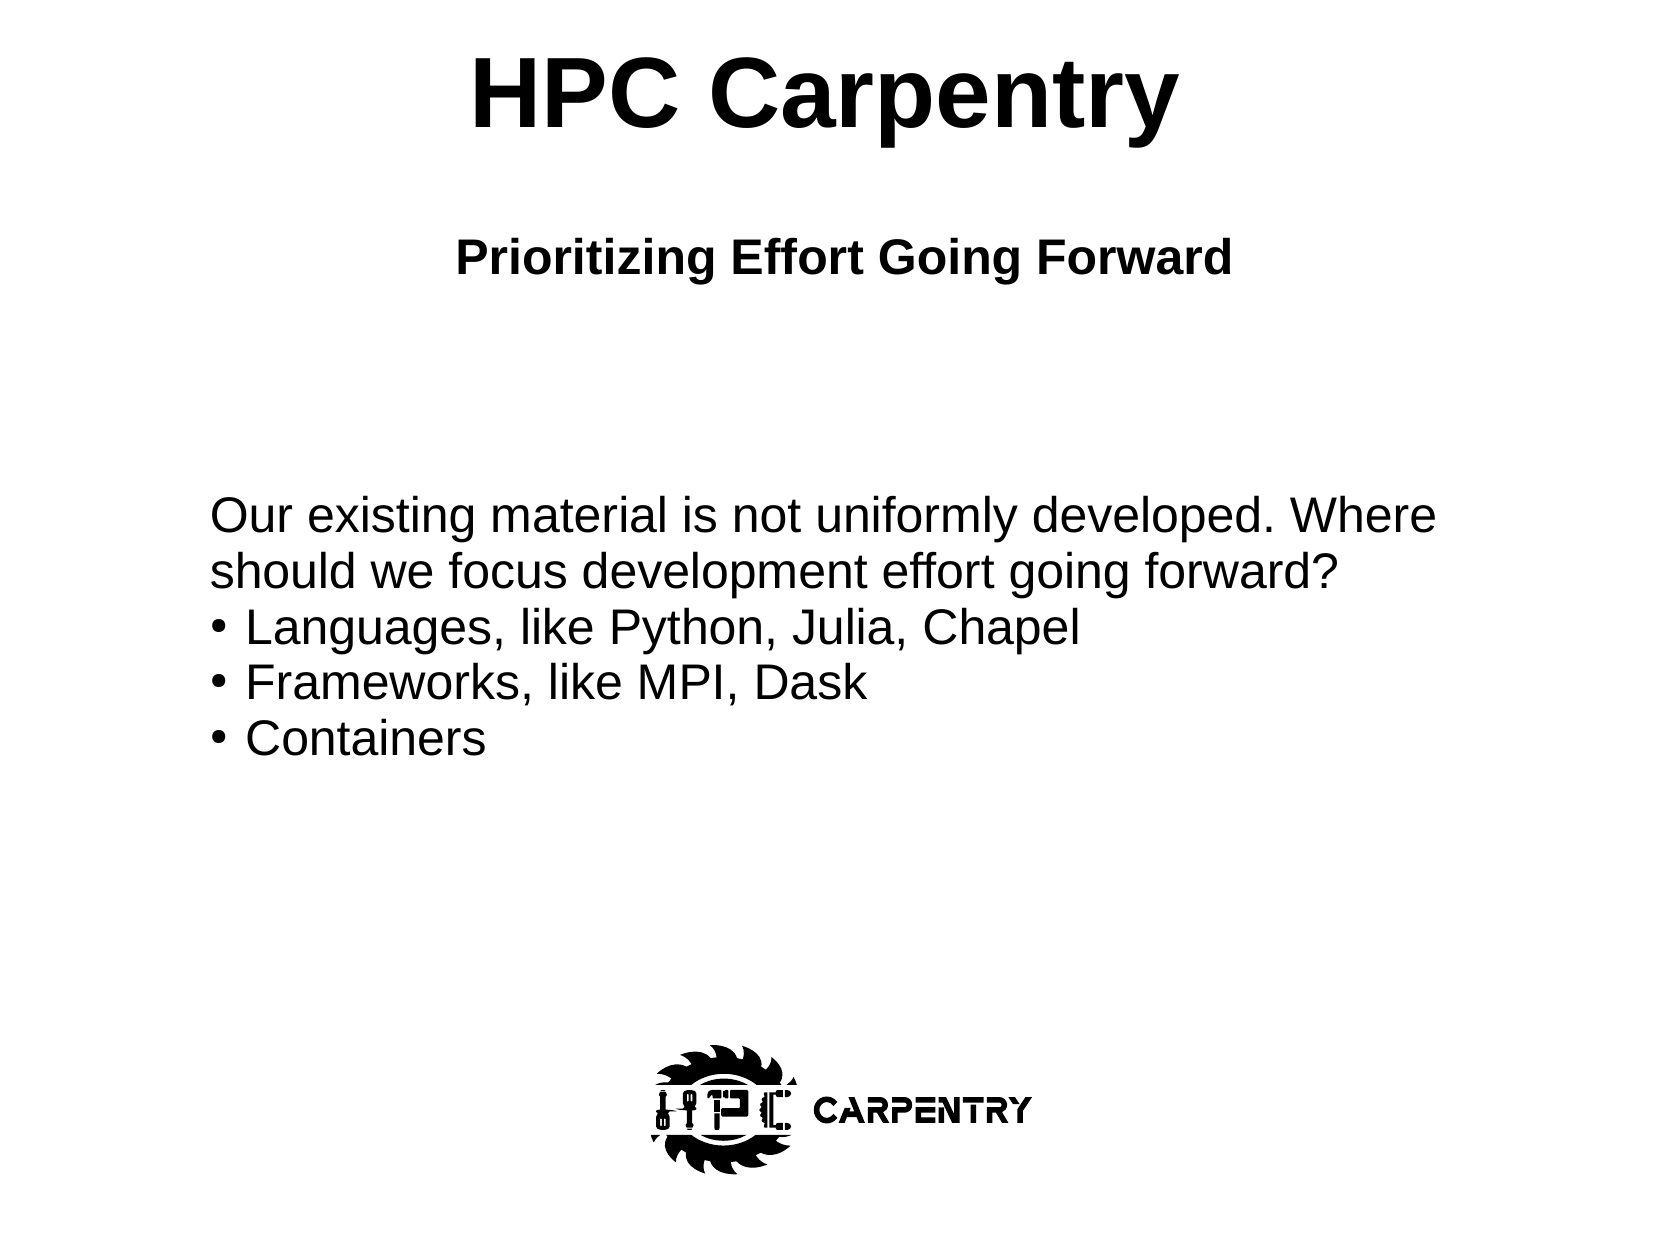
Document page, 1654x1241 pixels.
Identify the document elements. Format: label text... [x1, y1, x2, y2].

picture [586, 1012, 1097, 1210]
text_box HPC Carpentry [45, 30, 1606, 166]
text_box Prioritizing Effort Going Forward [177, 221, 1513, 293]
text_box Our existing material is not uniformly developed. Where should we focus development effort going forward? Languages, like Python, Julia, Chapel Frameworks, like MPI, Dask Containers [195, 480, 1471, 774]
